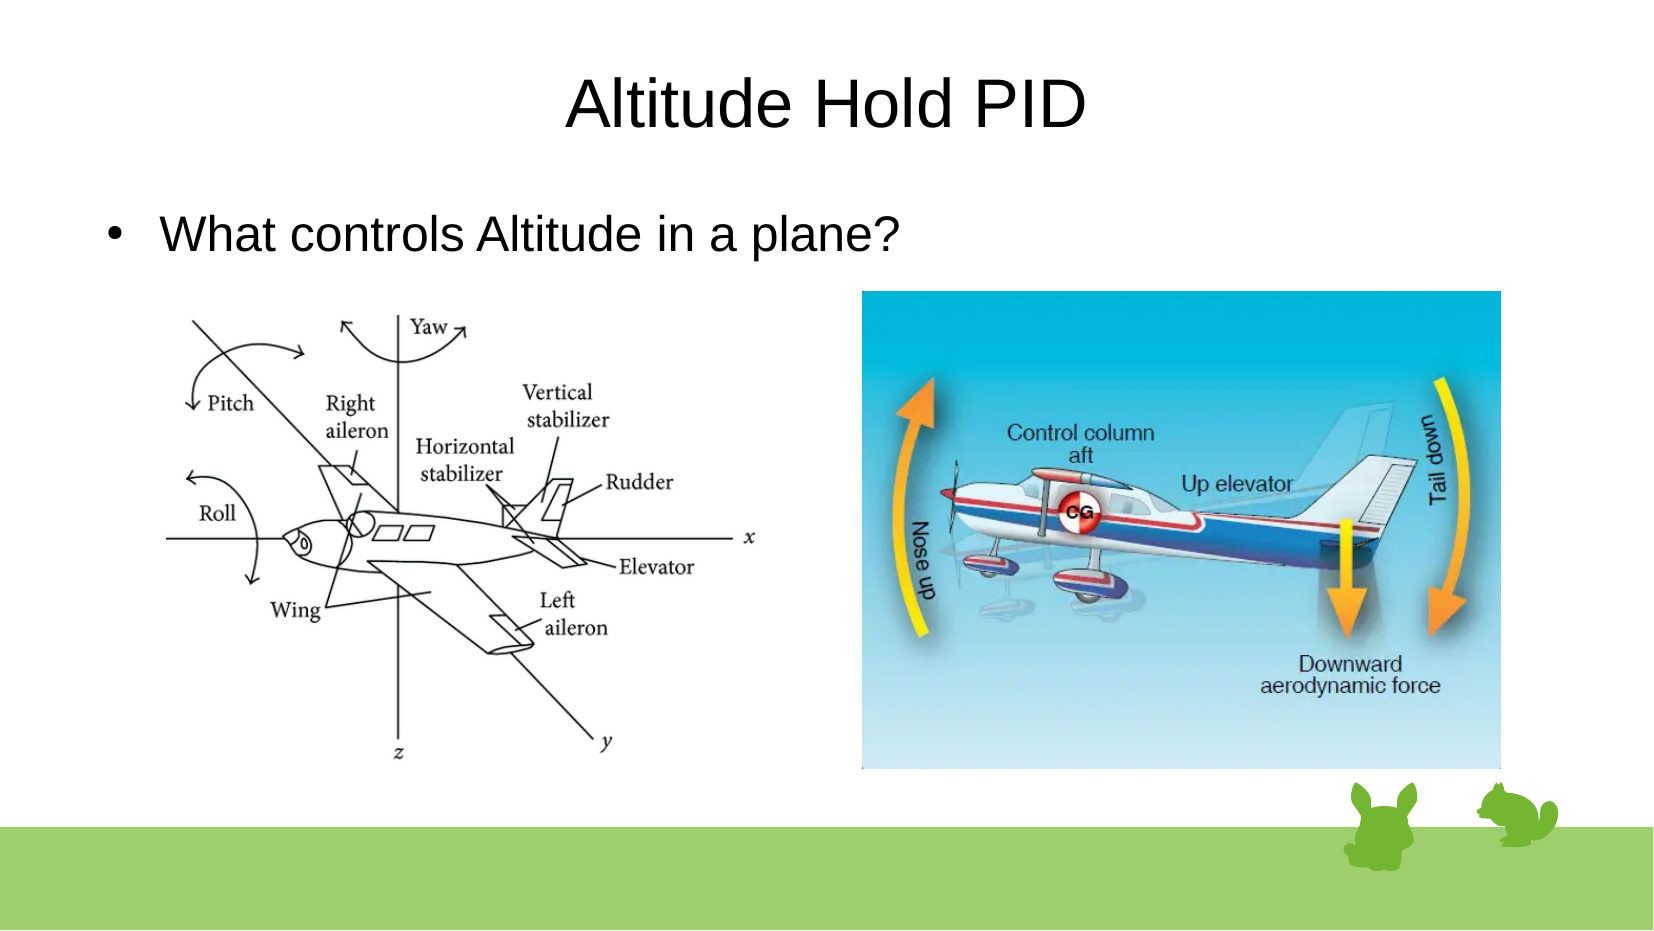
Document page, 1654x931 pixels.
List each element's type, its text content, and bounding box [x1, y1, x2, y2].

picture [862, 291, 1501, 769]
list What controls Altitude in a plane? [88, 206, 1565, 739]
picture [145, 294, 776, 788]
title Altitude Hold PID [88, 29, 1565, 178]
